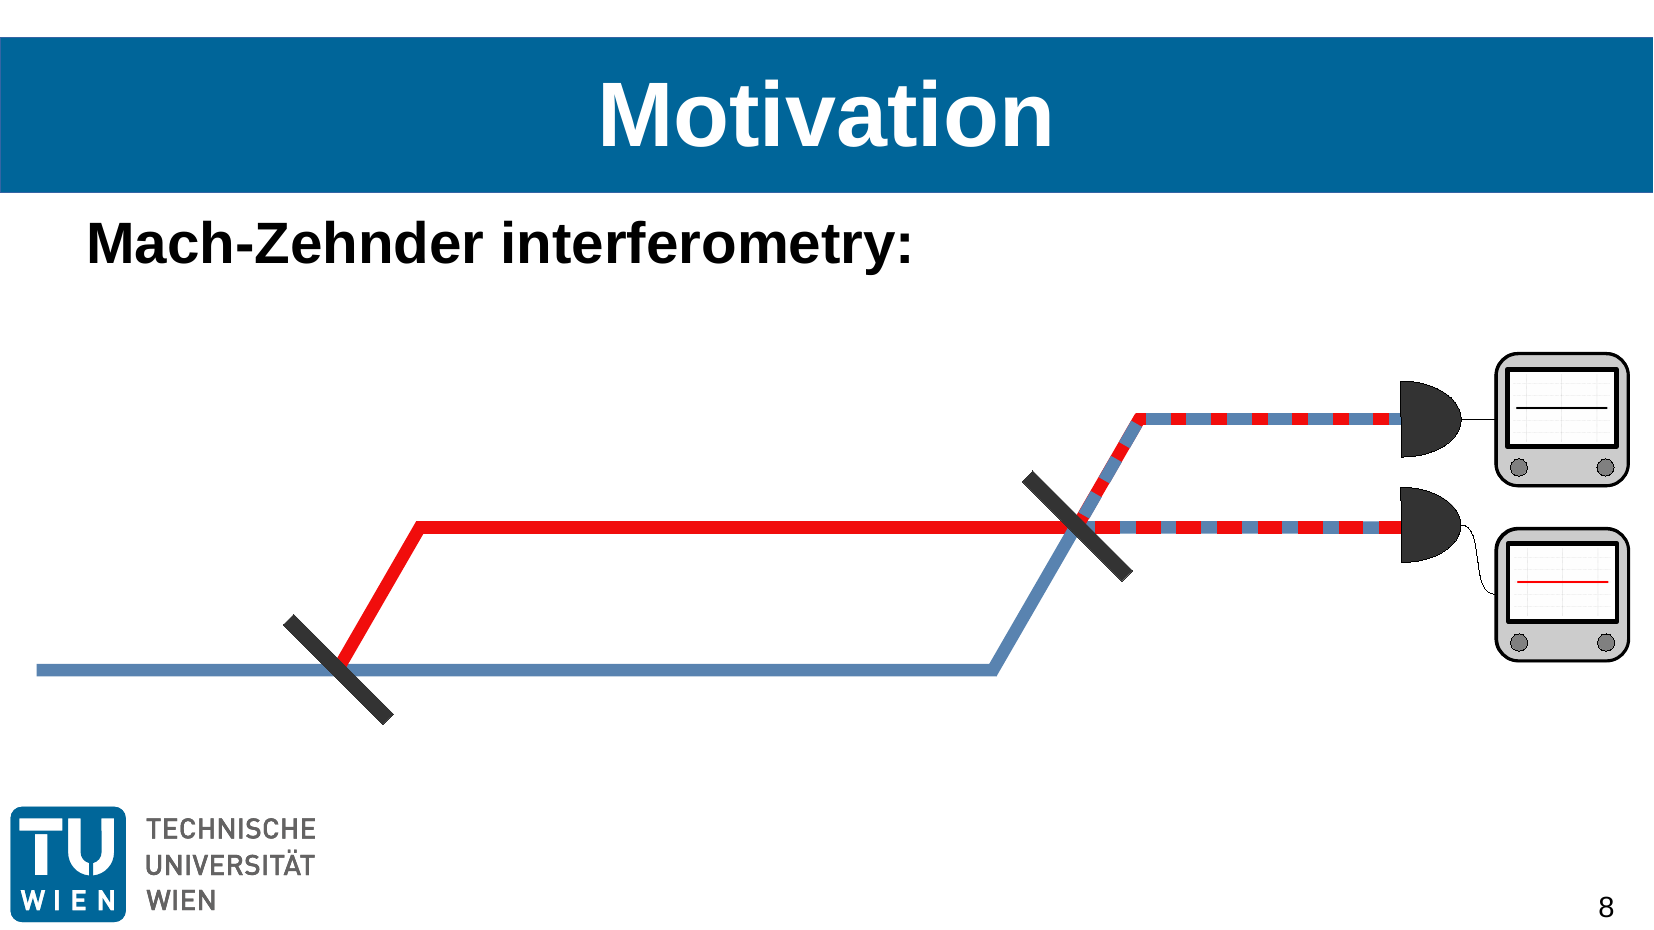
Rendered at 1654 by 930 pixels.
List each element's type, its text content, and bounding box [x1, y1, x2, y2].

list Mach-Zehnder interferometry: [86, 210, 976, 285]
text_box [1495, 353, 1629, 486]
text_box [1495, 528, 1629, 661]
picture [1509, 371, 1614, 445]
text_box [1022, 470, 1133, 582]
text_box [1400, 381, 1462, 458]
title Motivation [0, 37, 1653, 193]
text_box [283, 614, 394, 725]
text_box [1400, 487, 1461, 563]
picture [1510, 546, 1615, 619]
